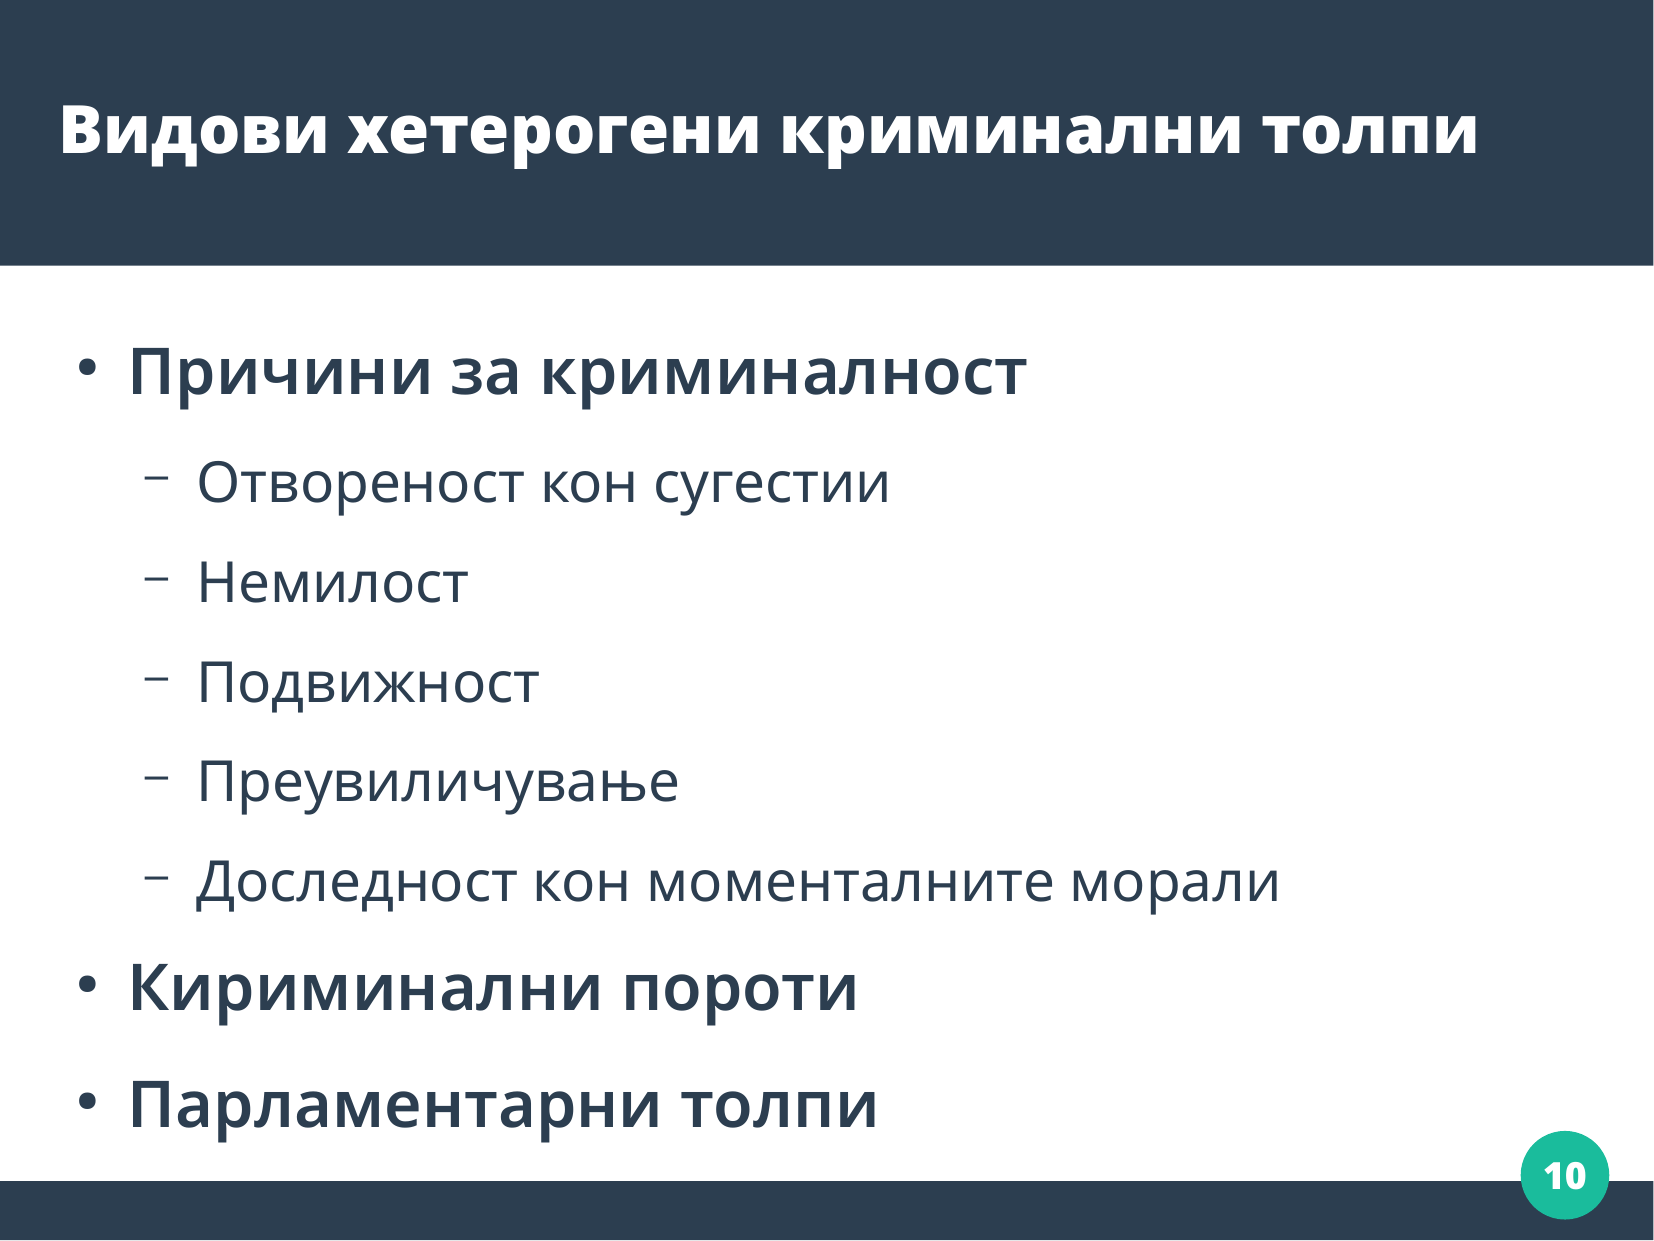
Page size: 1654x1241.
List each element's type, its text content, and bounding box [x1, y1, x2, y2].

title Видови хетерогени криминални толпи [59, 49, 1595, 207]
list Причини за криминалност Отвореност кон сугестии Немилост Подвижност Преувиличување Доследност кон моменталните морали Кириминални пороти Парламентарни толпи [59, 324, 1595, 1152]
